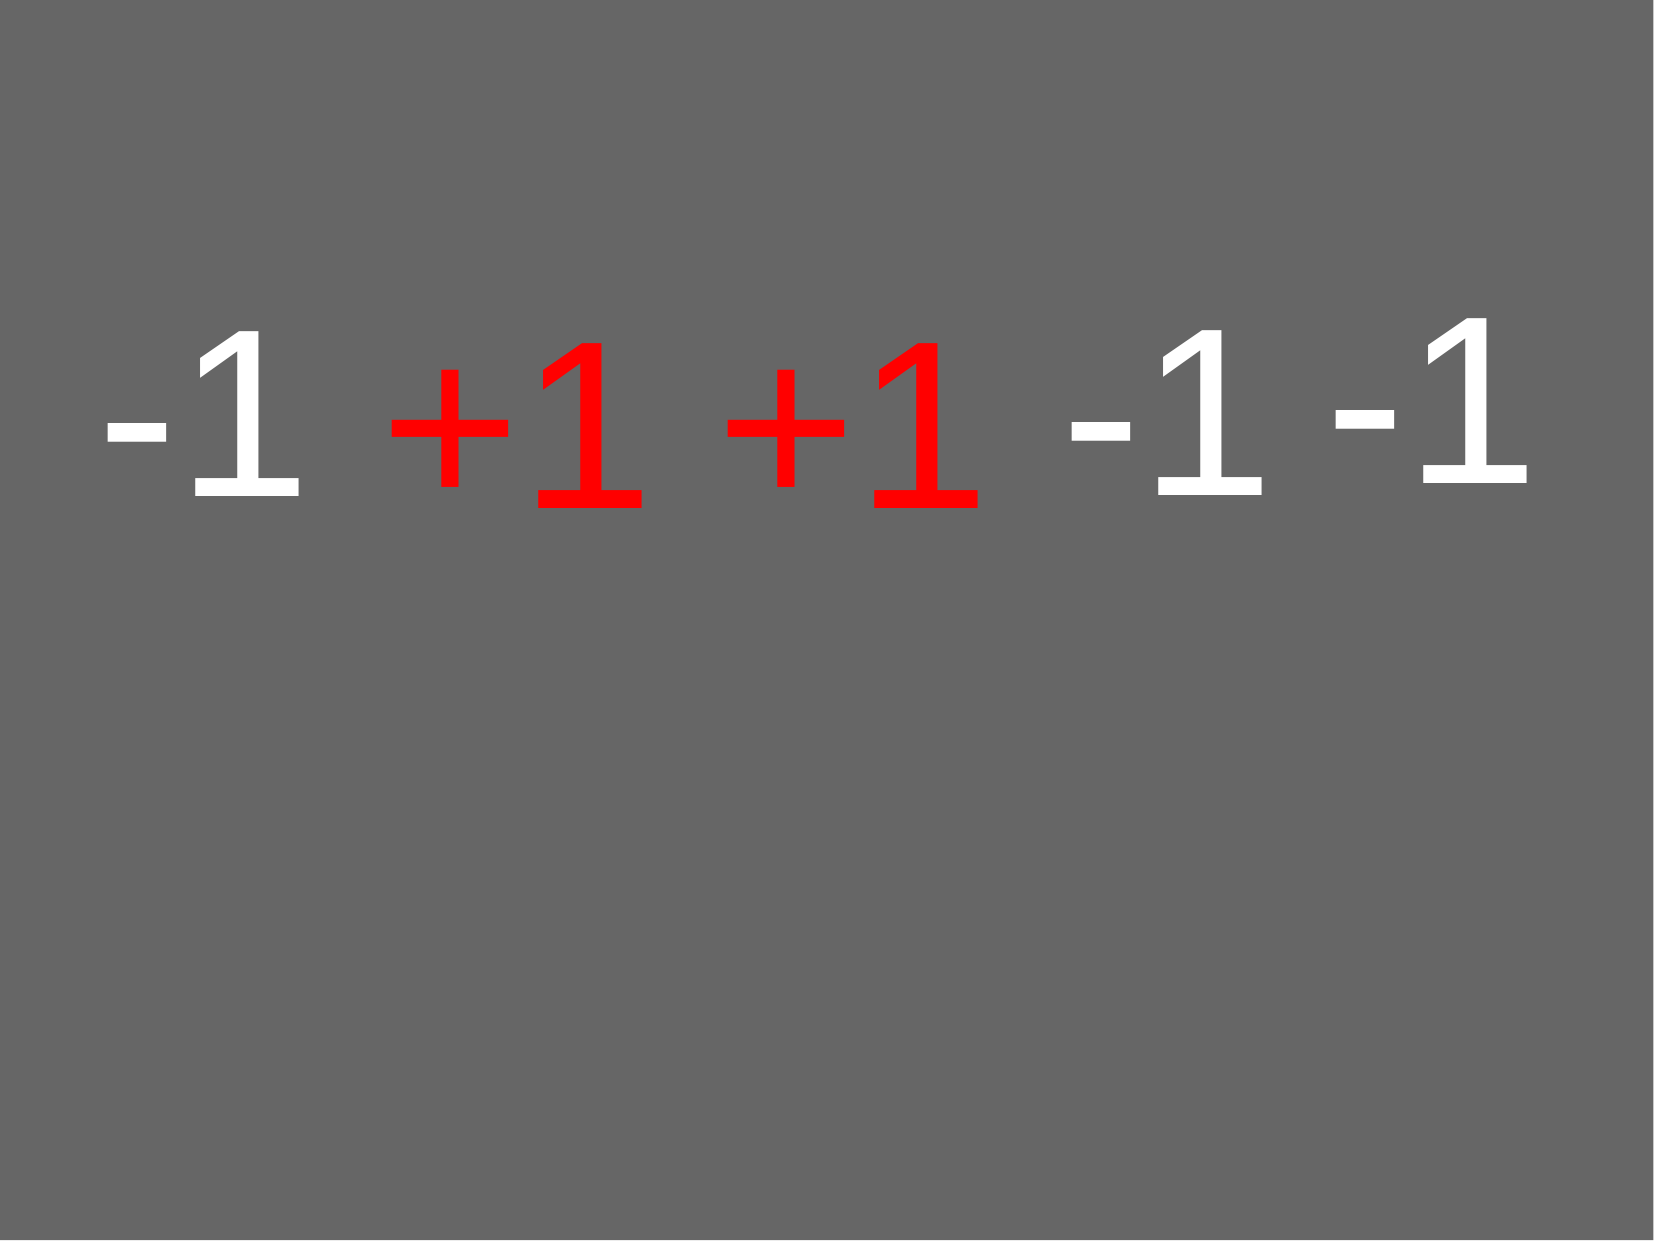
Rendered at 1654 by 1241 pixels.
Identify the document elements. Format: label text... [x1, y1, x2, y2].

text_box -1 [1046, 271, 1382, 554]
text_box +1 [366, 284, 702, 567]
text_box [0, 0, 1654, 1241]
text_box -1 [82, 272, 419, 556]
text_box -1 [1311, 259, 1647, 543]
text_box +1 [702, 284, 1038, 567]
